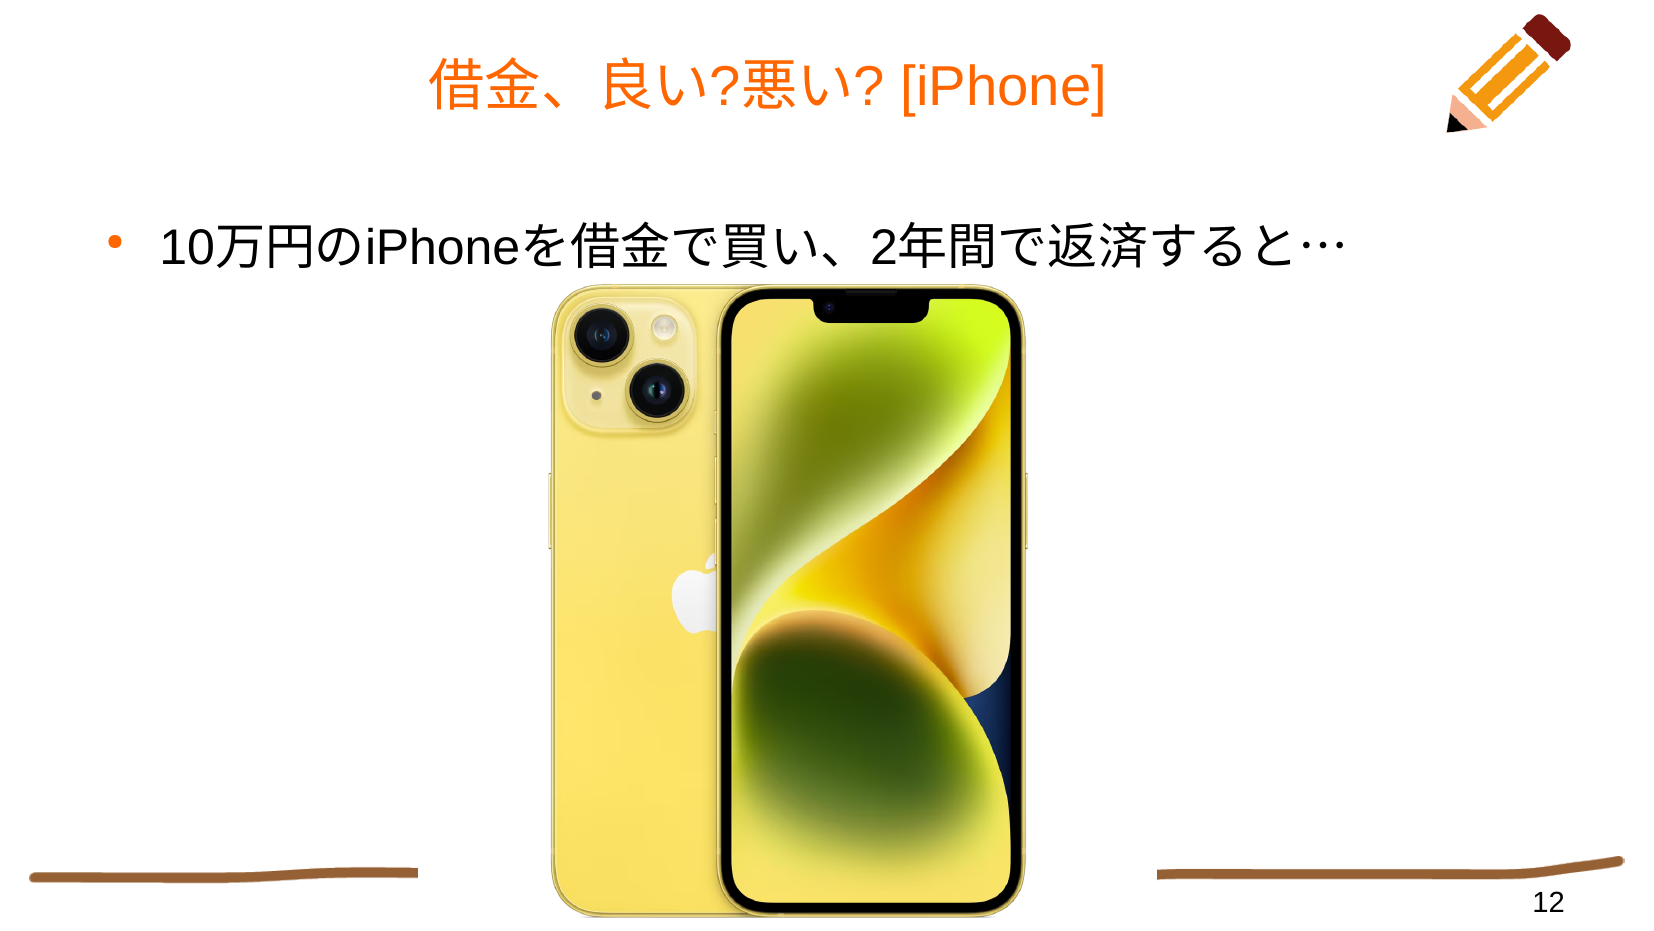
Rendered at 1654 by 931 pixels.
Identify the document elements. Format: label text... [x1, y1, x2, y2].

picture [1446, 14, 1571, 133]
title 借金、良い?悪い? [iPhone] [88, 29, 1447, 133]
list 10万円のiPhoneを借金で買い、2年間で返済すると… [88, 206, 1576, 301]
picture [29, 269, 1625, 931]
